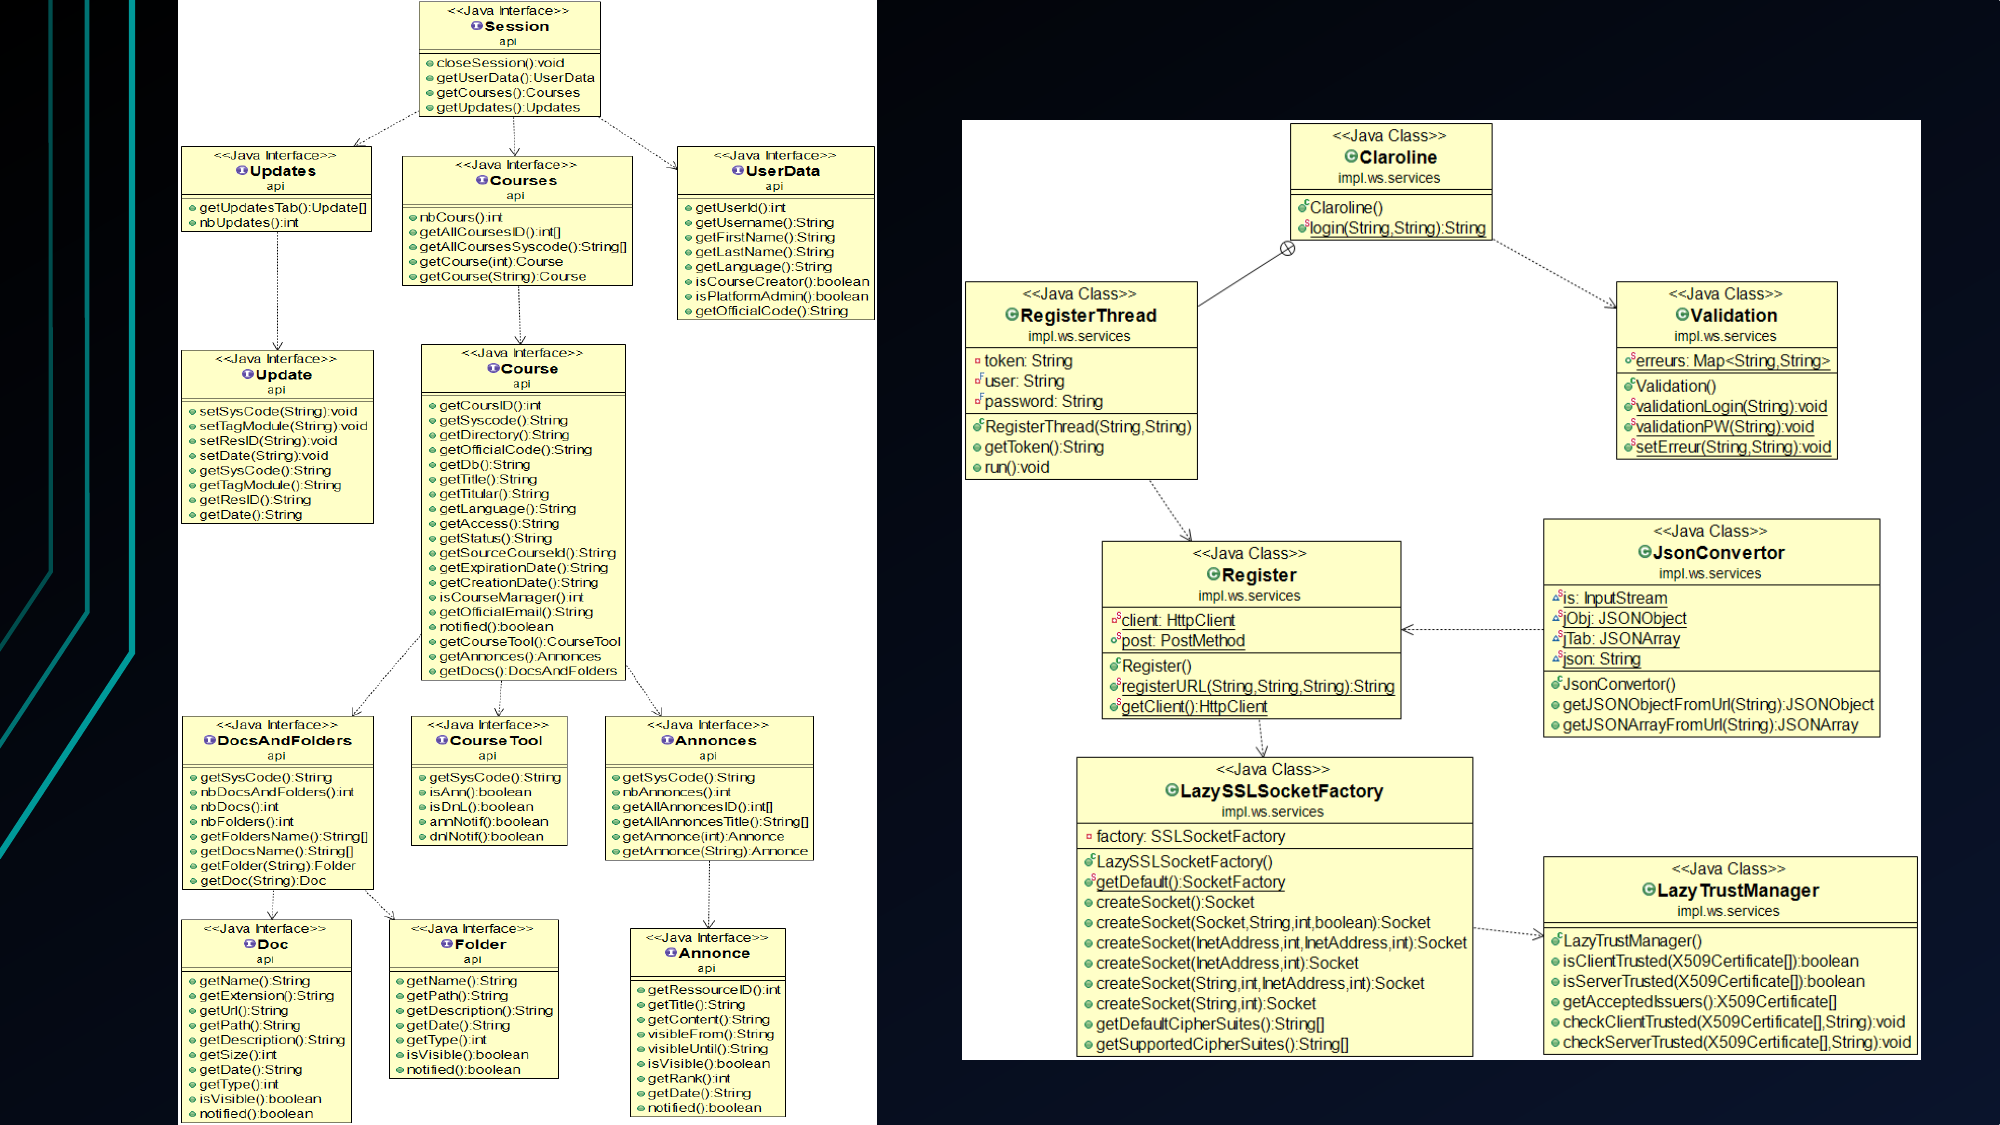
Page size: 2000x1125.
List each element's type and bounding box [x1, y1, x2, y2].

picture [962, 120, 1921, 1060]
picture [178, 0, 877, 1125]
